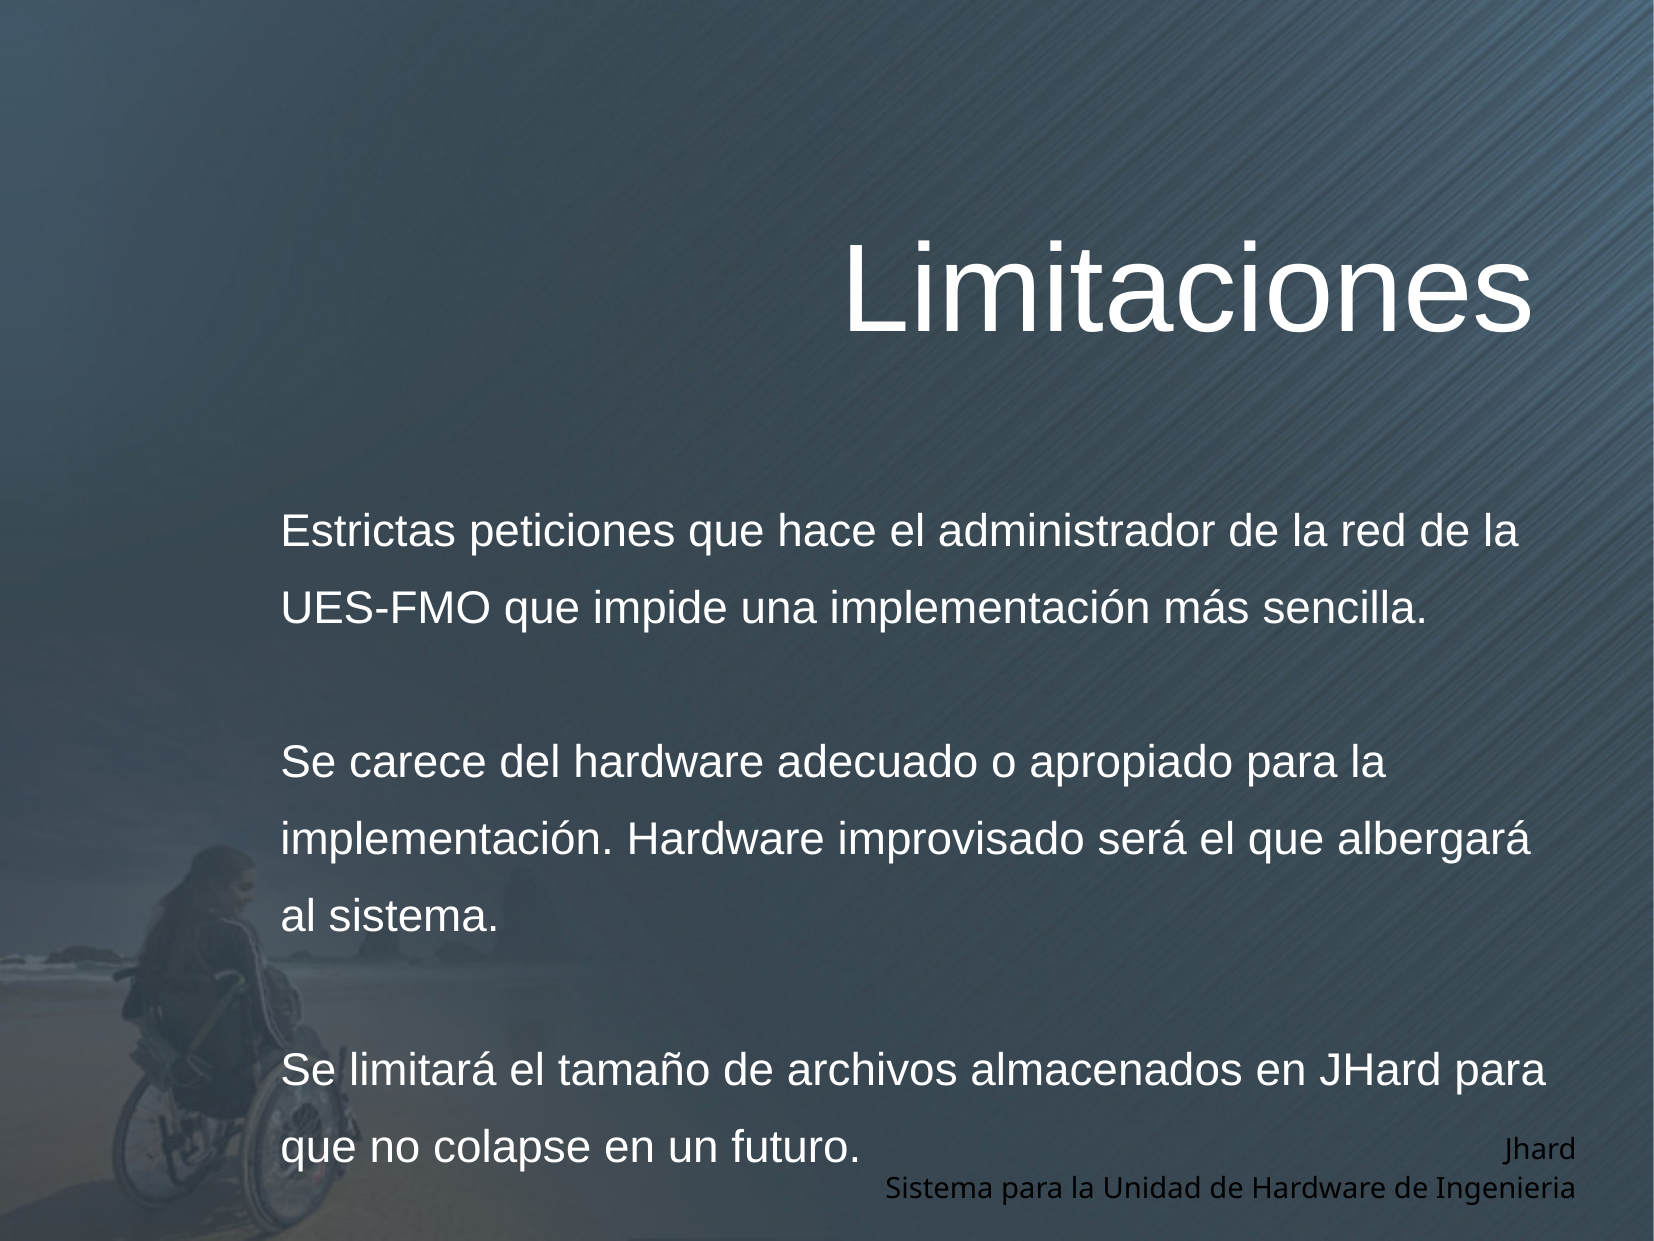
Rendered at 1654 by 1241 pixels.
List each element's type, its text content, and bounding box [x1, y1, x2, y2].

text_box Estrictas peticiones que hace el administrador de la red de la UES-FMO que impide una implementación más sencilla. Se carece del hardware adecuado o apropiado para la implementación. Hardware improvisado será el que albergará al sistema. Se limitará el tamaño de archivos almacenados en JHard para que no colapse en un futuro. [265, 472, 1565, 1241]
picture [1565, 1145, 1571, 1157]
title Limitaciones [584, 191, 1536, 384]
picture [0, 0, 1654, 1241]
